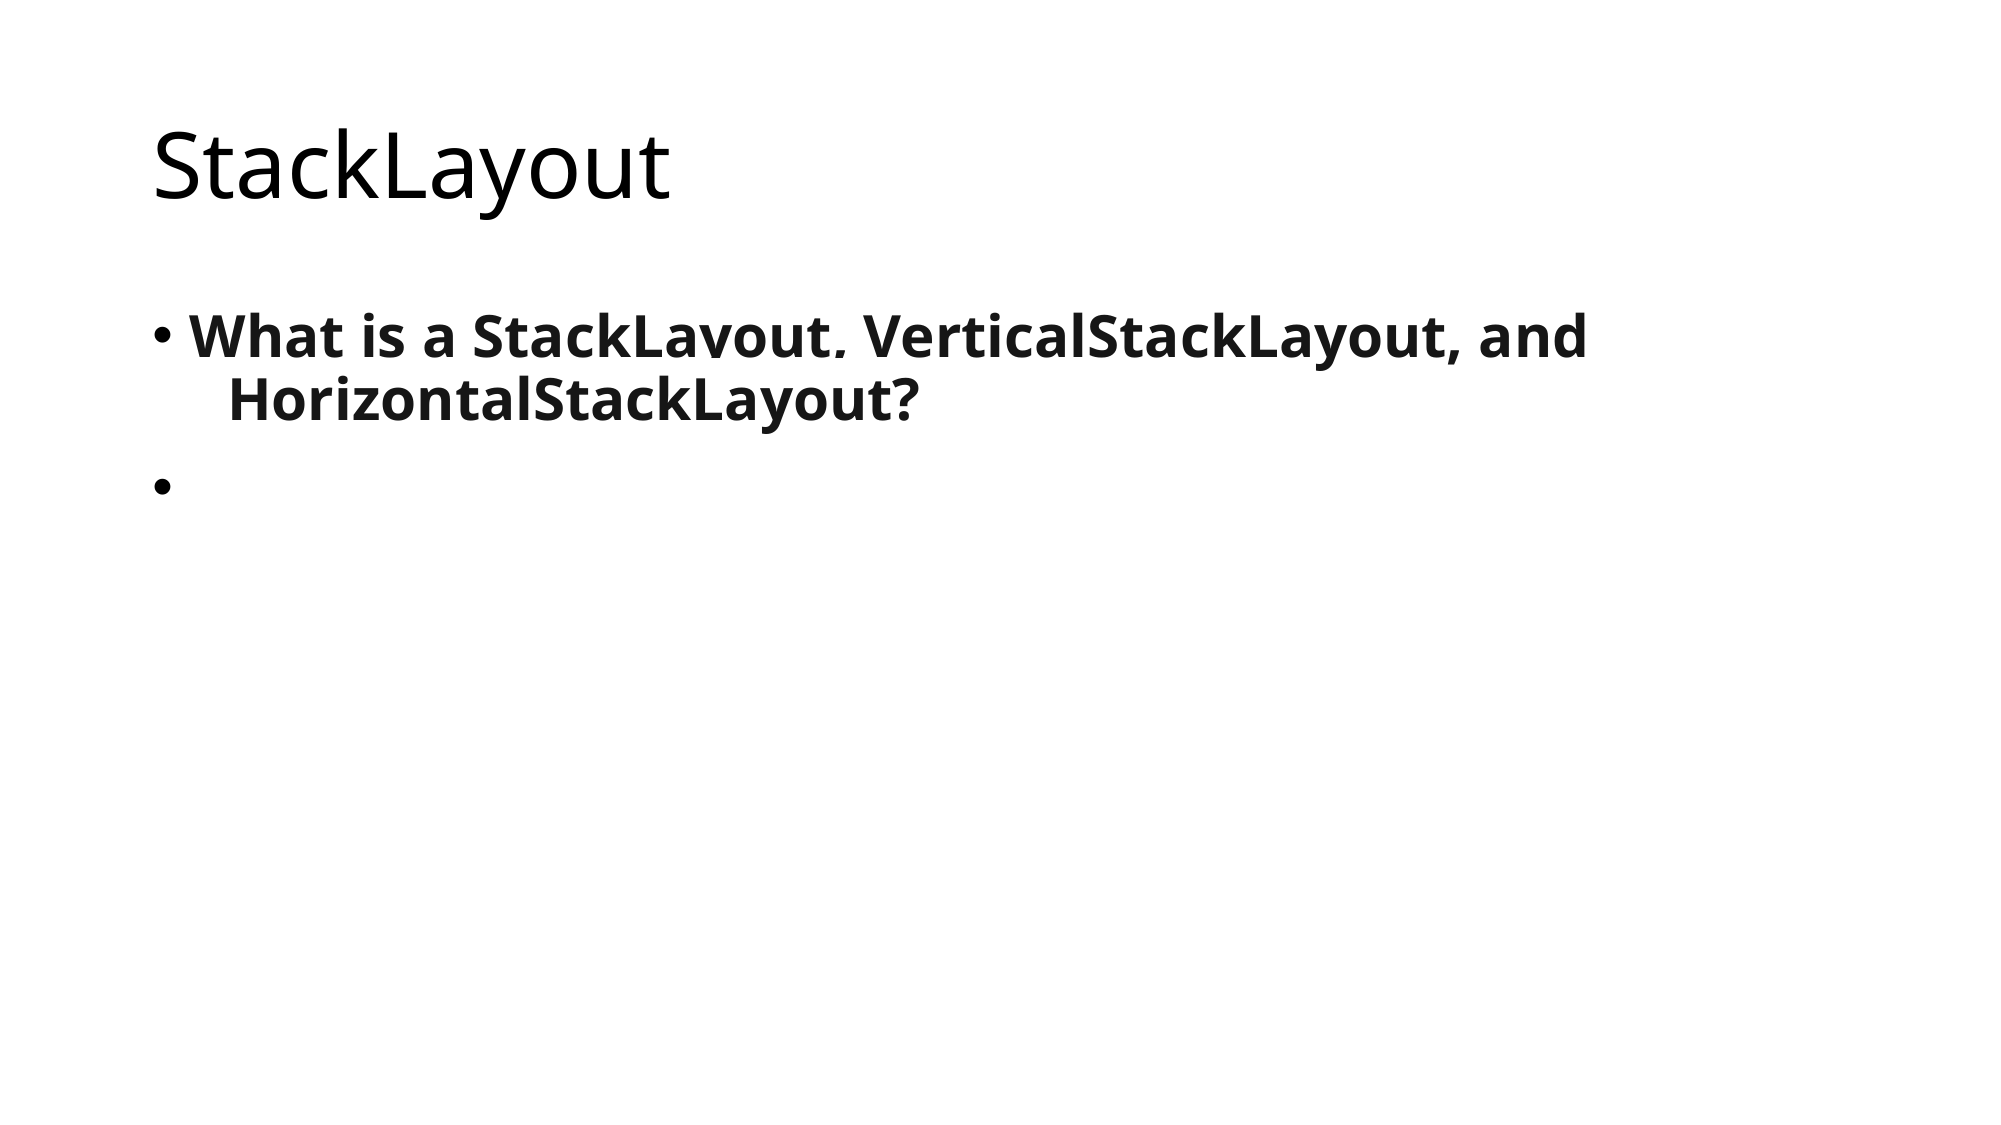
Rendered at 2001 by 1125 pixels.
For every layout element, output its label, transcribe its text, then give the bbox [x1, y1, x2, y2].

title StackLayout [137, 59, 1863, 278]
list What is a StackLayout, VerticalStackLayout, and HorizontalStackLayout? [137, 299, 1863, 1014]
